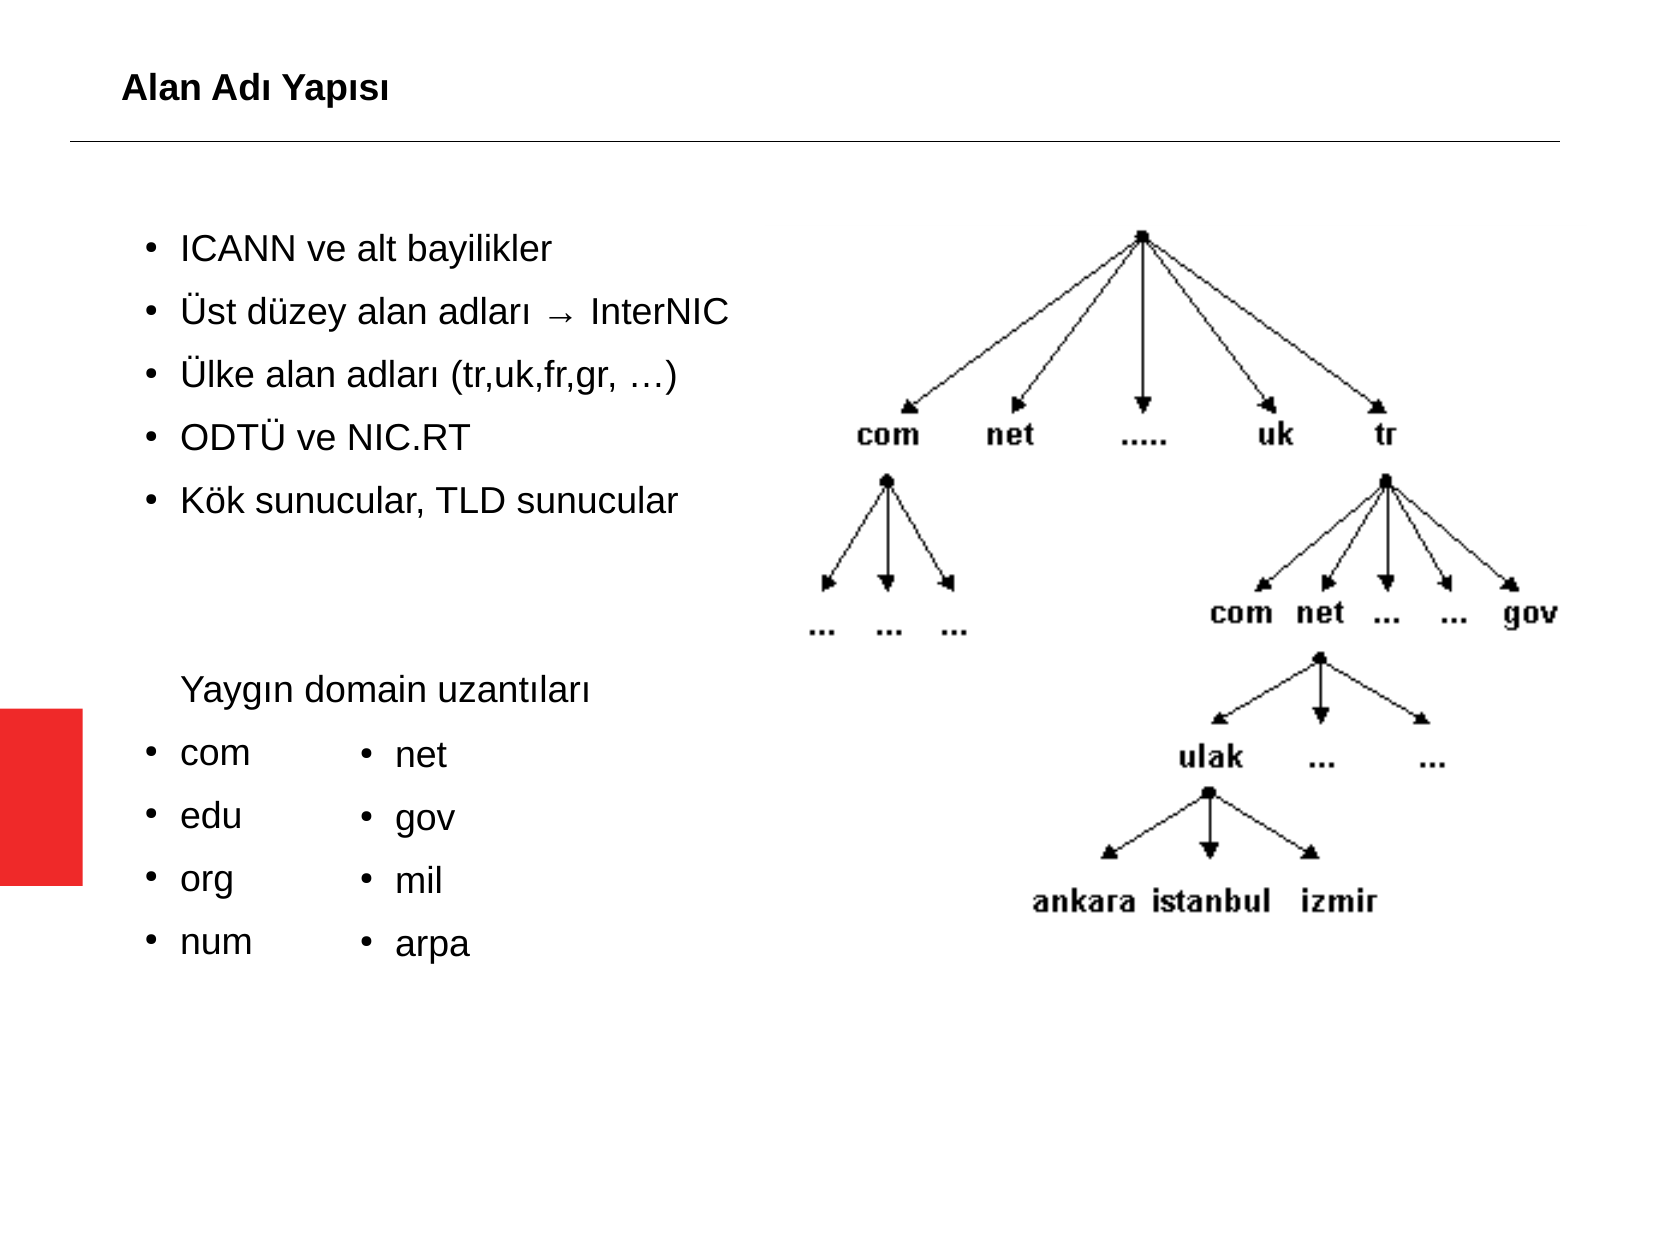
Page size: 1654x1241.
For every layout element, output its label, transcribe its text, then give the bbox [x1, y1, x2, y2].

text_box net gov mil arpa [345, 705, 485, 951]
text_box ICANN ve alt bayilikler Üst düzey alan adları → InterNIC Ülke alan adları (tr,uk,fr,gr, …) ODTÜ ve NIC.RT Kök sunucular, TLD sunucular Yaygın domain uzantıları com edu org num [129, 199, 1512, 991]
picture [765, 224, 1587, 915]
text_box Alan Adı Yapısı [106, 59, 1536, 116]
